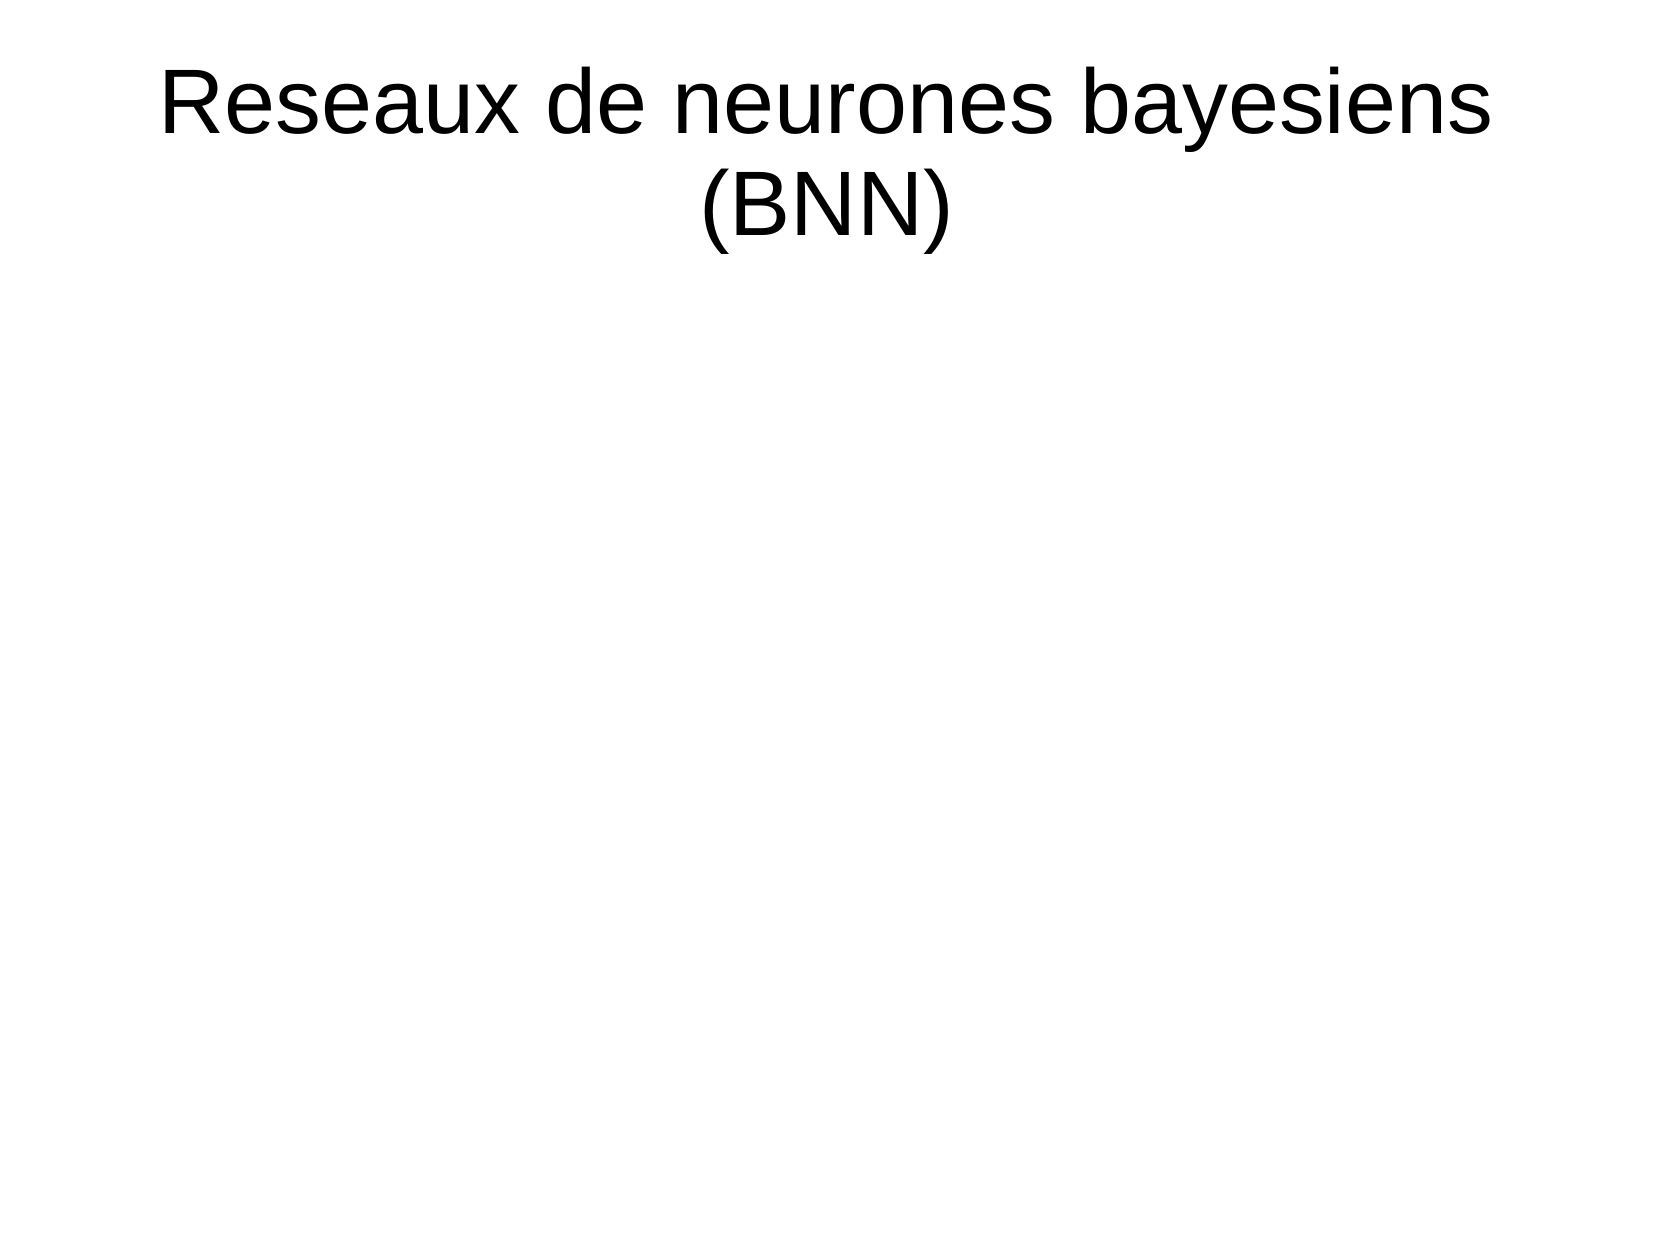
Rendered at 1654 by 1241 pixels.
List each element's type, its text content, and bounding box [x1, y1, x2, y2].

title Reseaux de neurones bayesiens (BNN) [82, 49, 1571, 257]
